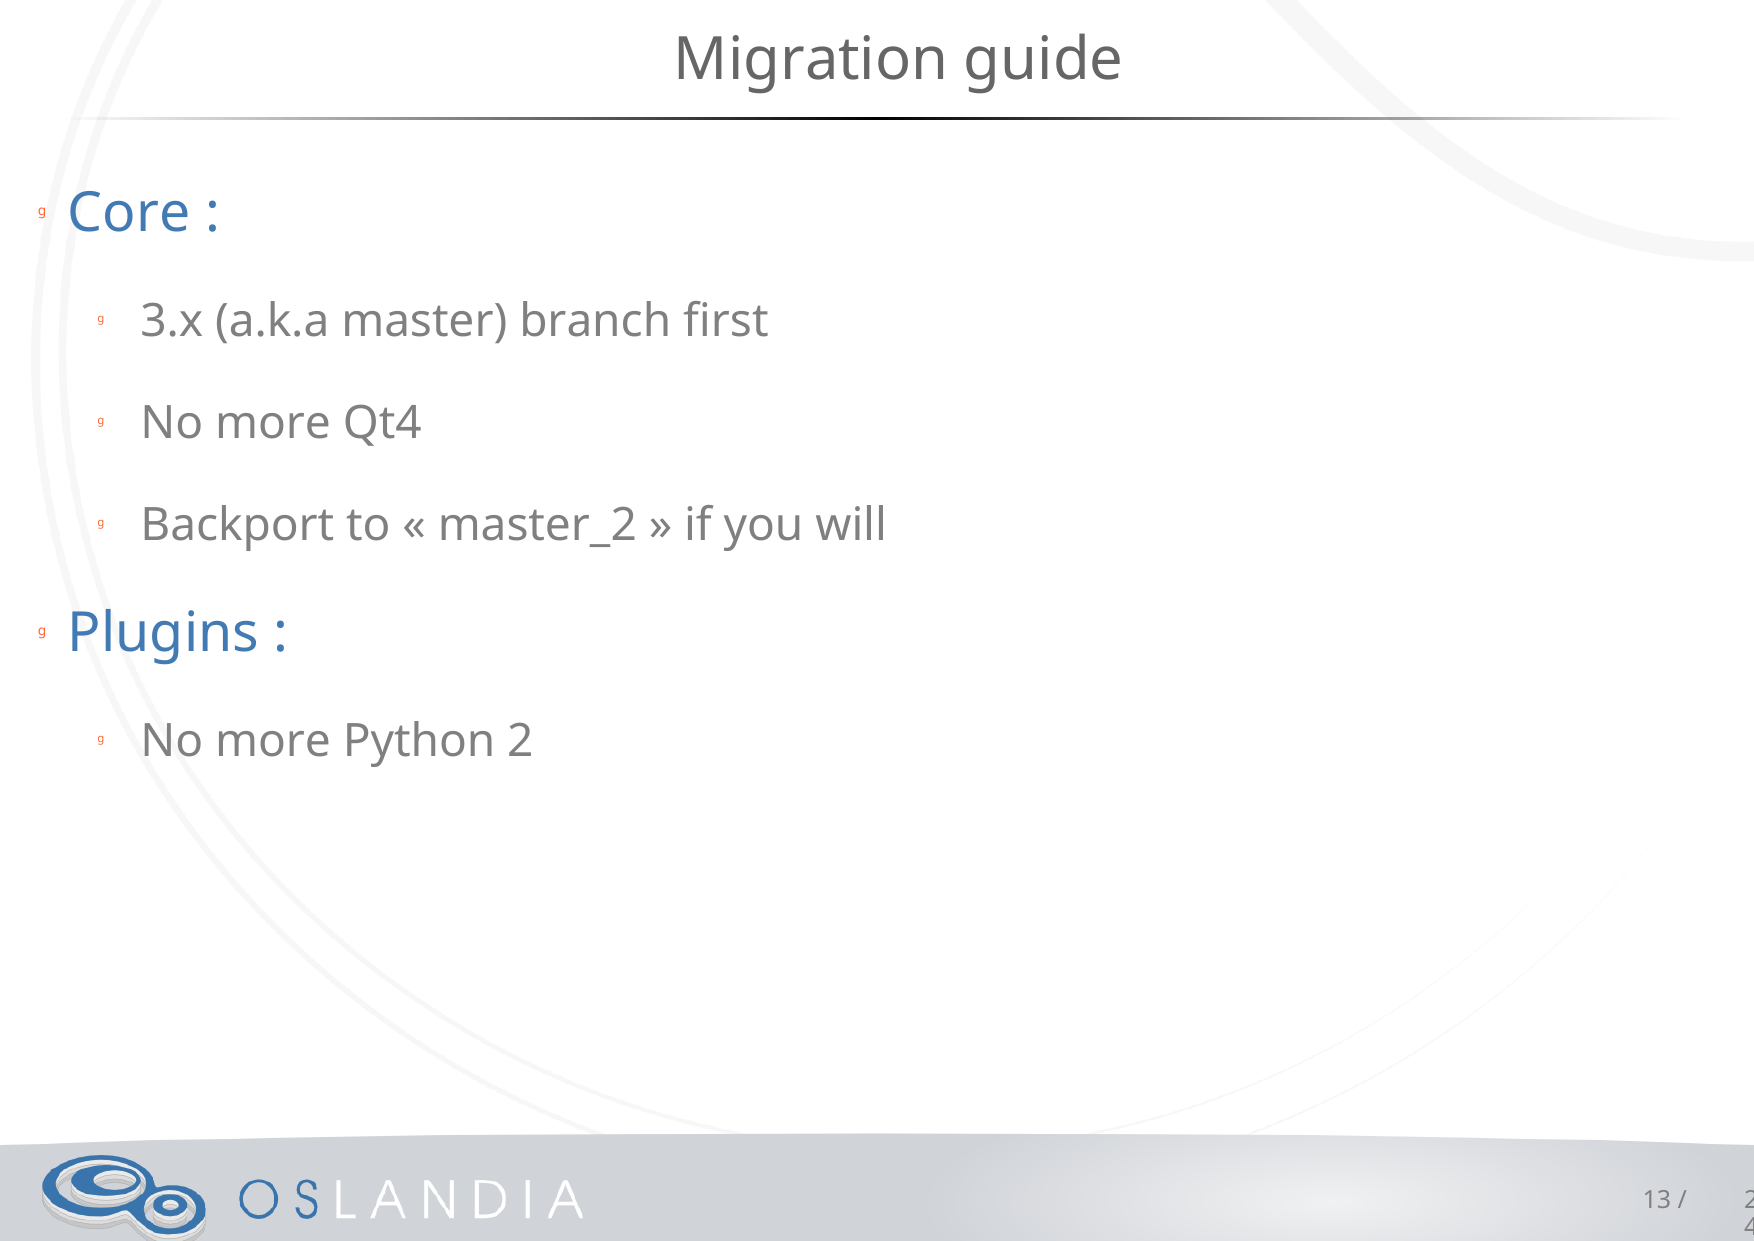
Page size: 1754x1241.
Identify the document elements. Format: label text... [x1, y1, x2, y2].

picture [1747, 1221, 1753, 1229]
list Core : 3.x (a.k.a master) branch first No more Qt4 Backport to « master_2 » if you will Plugins : No more Python 2 [37, 172, 1710, 1090]
title Migration guide [31, 14, 1754, 98]
picture [0, 0, 1754, 1241]
